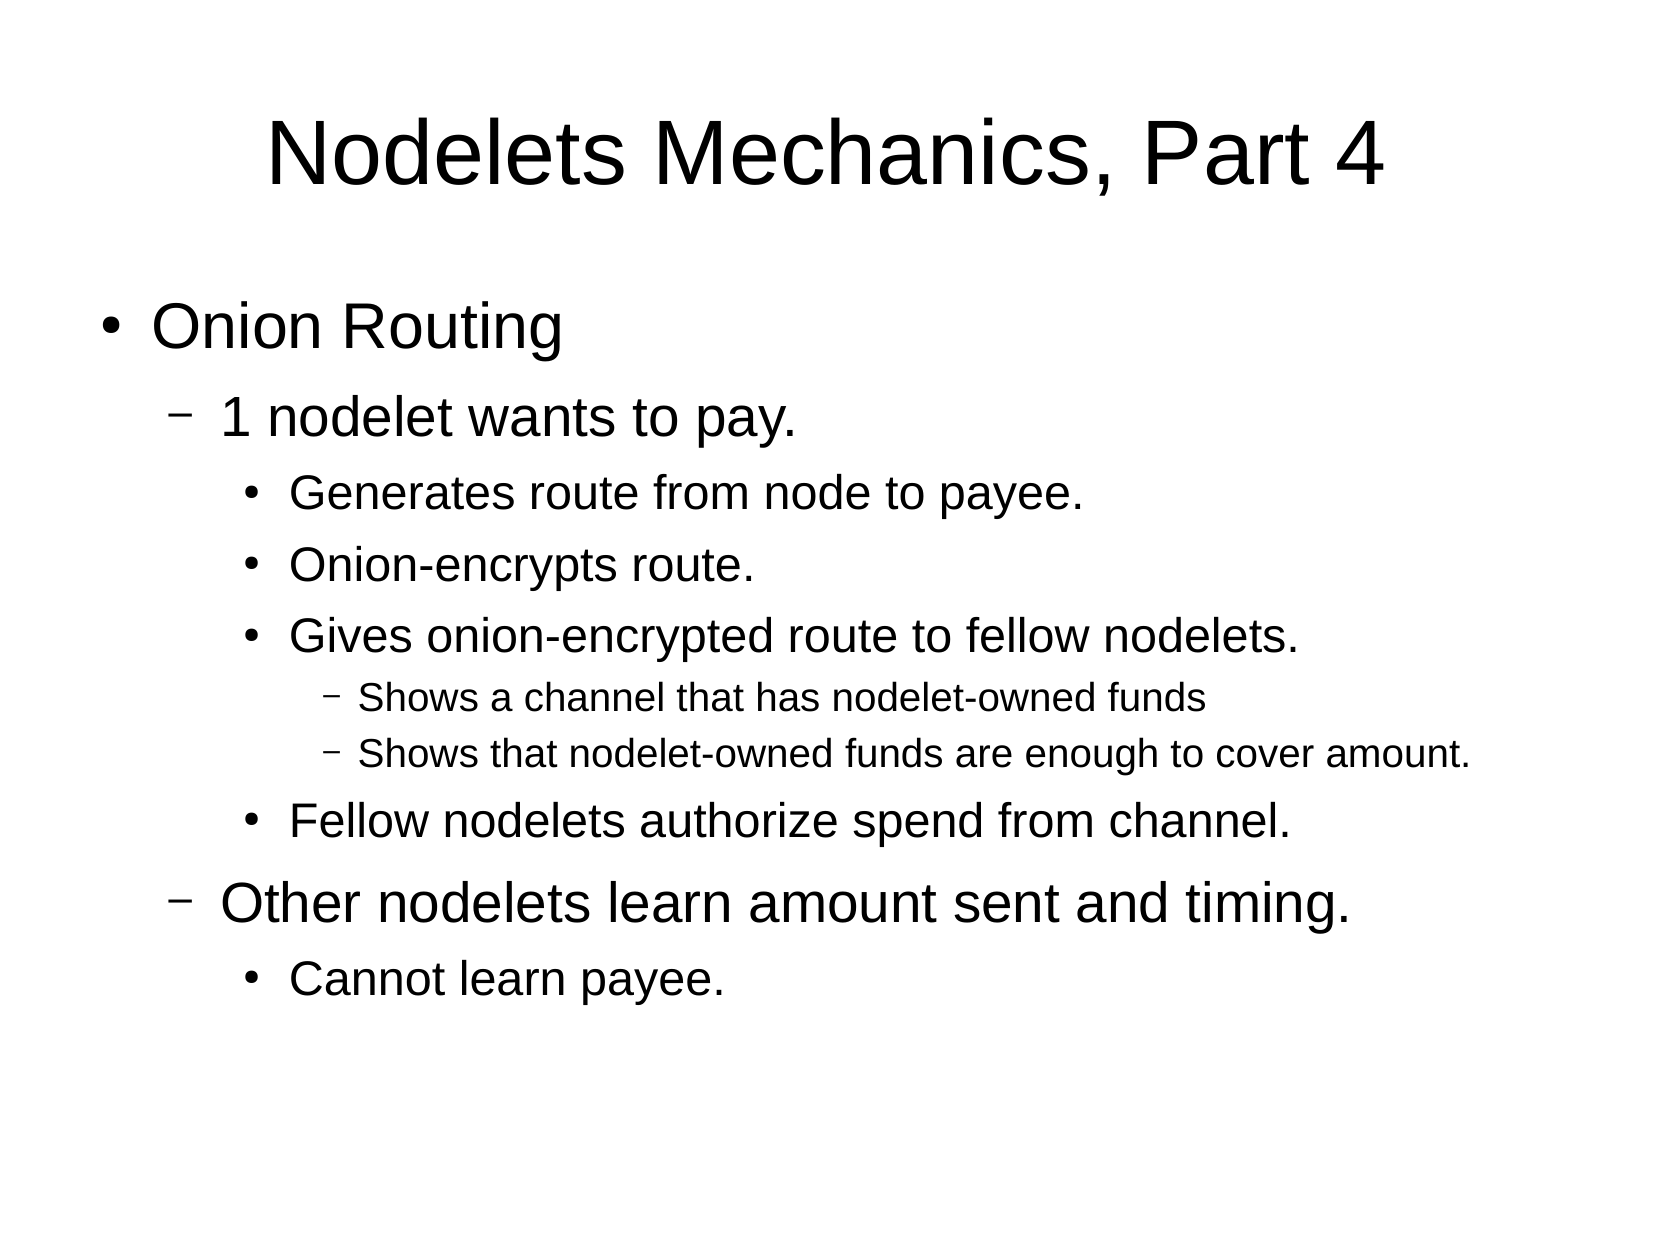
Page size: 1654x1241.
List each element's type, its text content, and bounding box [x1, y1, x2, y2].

title Nodelets Mechanics, Part 4 [82, 49, 1571, 257]
list Onion Routing 1 nodelet wants to pay. Generates route from node to payee. Onion-encrypts route. Gives onion-encrypted route to fellow nodelets. Shows a channel that has nodelet-owned funds Shows that nodelet-owned funds are enough to cover amount. Fellow nodelets authorize spend from channel. Other nodelets learn amount sent and timing. Cannot learn payee. [82, 290, 1571, 1010]
